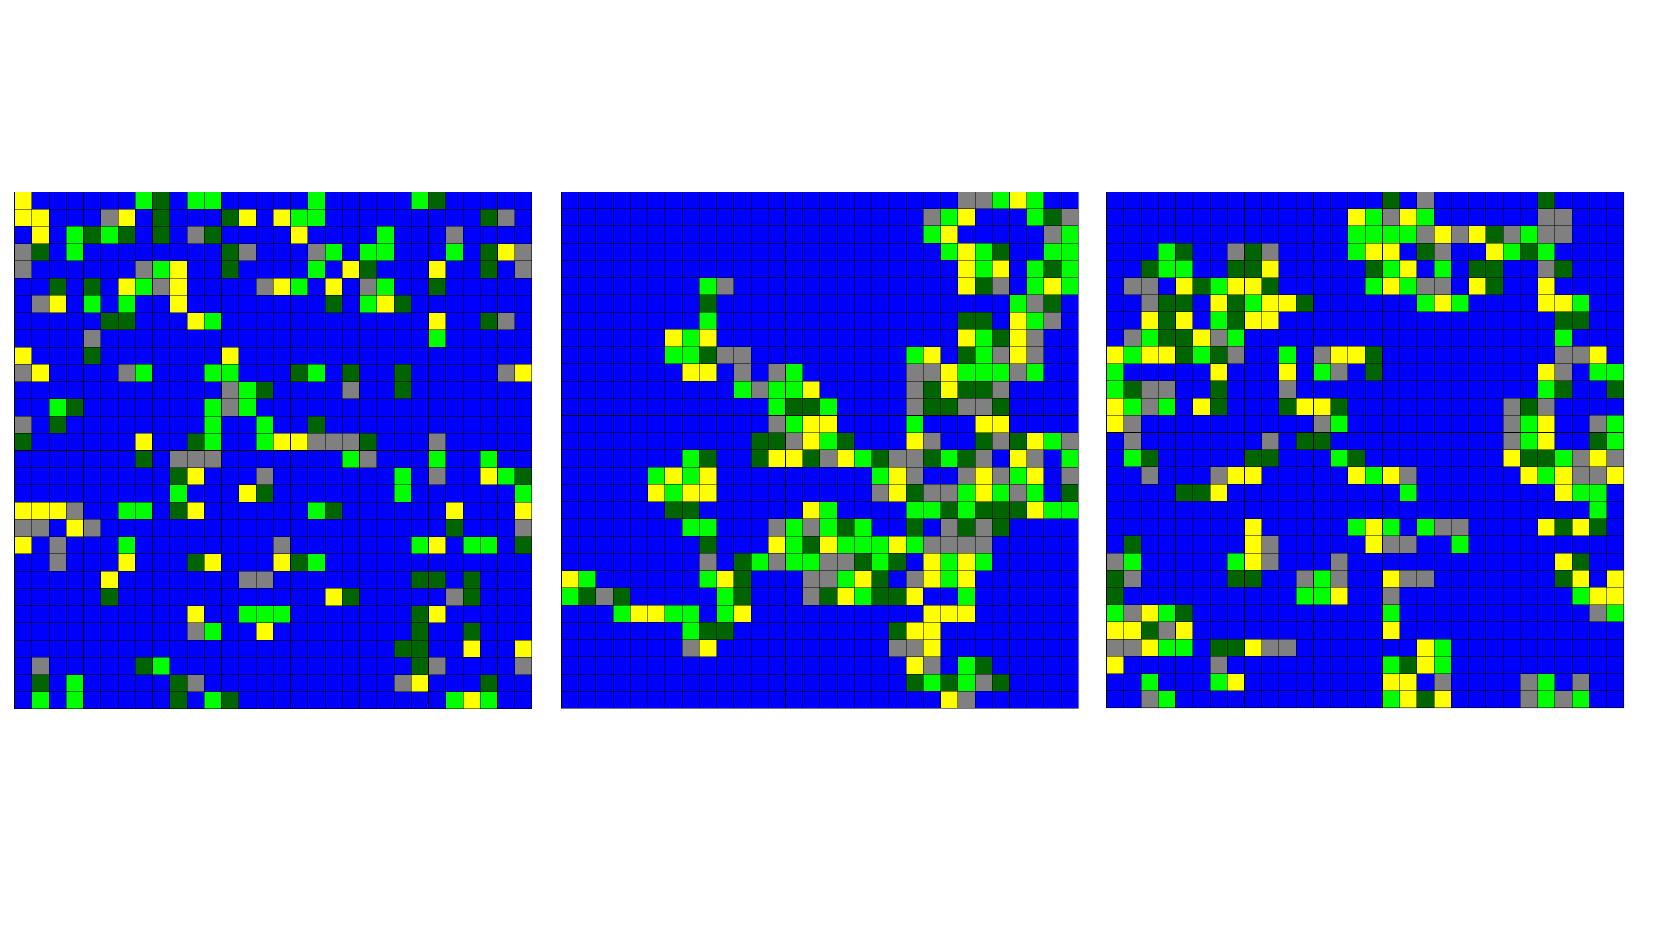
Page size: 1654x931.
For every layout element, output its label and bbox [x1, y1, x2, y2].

picture [561, 192, 1080, 709]
picture [14, 192, 532, 709]
picture [1106, 192, 1625, 709]
